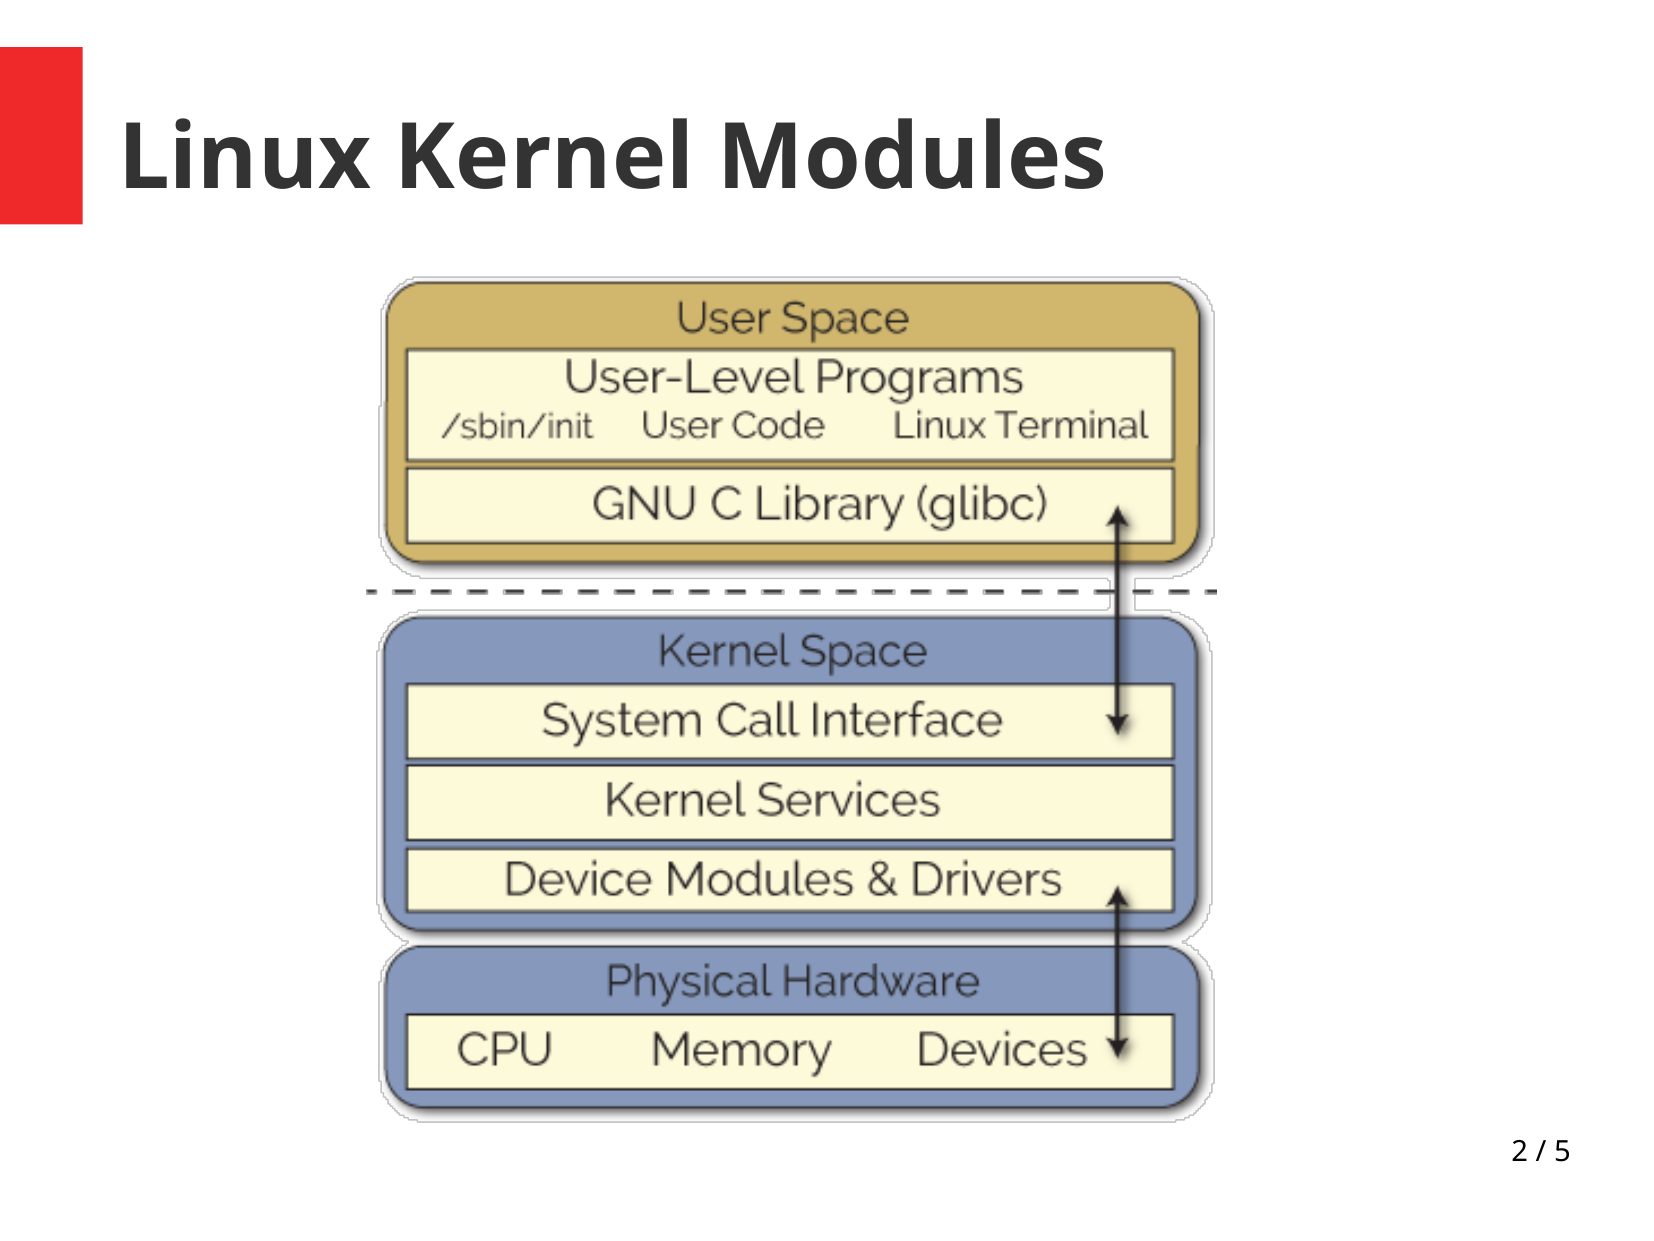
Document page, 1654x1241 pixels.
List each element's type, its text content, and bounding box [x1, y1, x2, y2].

picture [366, 271, 1217, 1125]
title Linux Kernel Modules [118, 49, 1571, 257]
